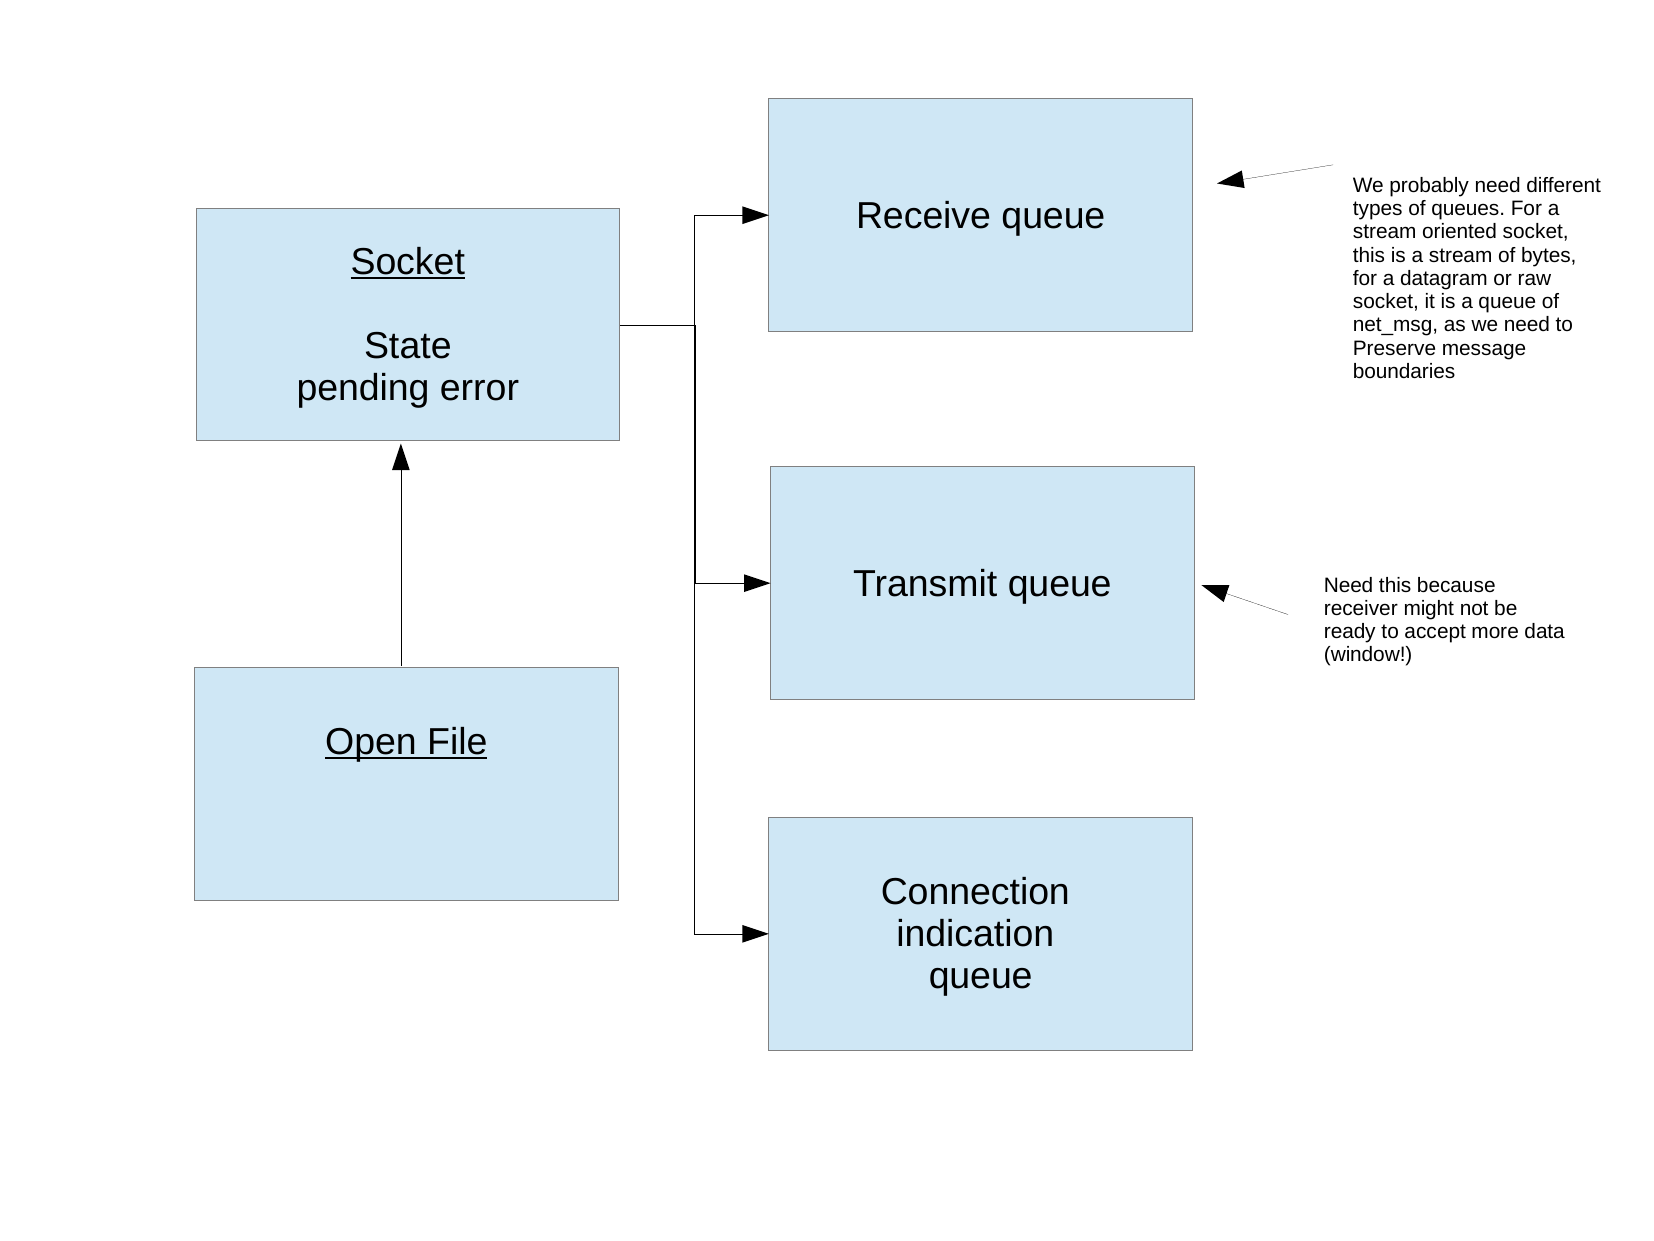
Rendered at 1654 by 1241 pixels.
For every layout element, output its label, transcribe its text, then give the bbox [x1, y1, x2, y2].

text_box Receive queue [768, 98, 1193, 332]
text_box We probably need different types of queues. For a stream oriented socket, this is a stream of bytes, for a datagram or raw socket, it is a queue of net_msg, as we need to Preserve message boundaries [1338, 166, 1618, 391]
text_box Transmit queue [770, 466, 1195, 700]
text_box Connection indication queue [768, 817, 1193, 1051]
text_box Open File [194, 667, 619, 901]
text_box Need this because receiver might not be ready to accept more data (window!) [1309, 565, 1589, 674]
text_box Socket State pending error [196, 208, 620, 441]
